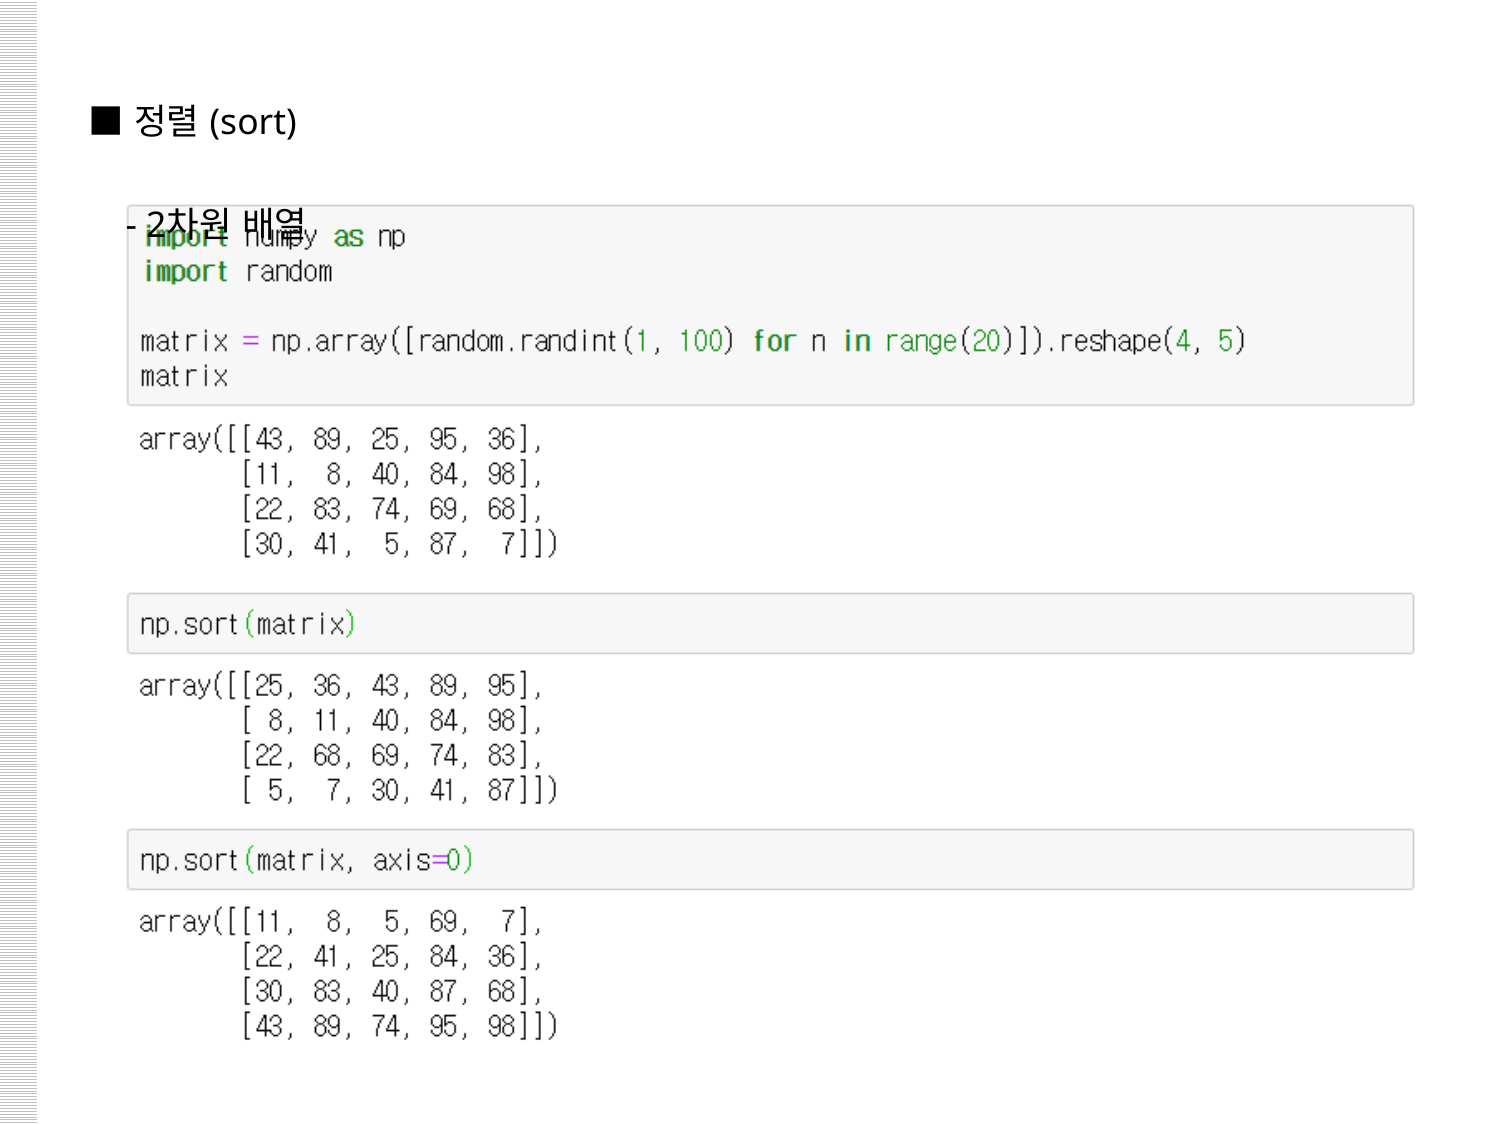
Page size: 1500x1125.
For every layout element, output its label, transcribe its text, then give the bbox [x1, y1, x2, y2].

picture [124, 824, 1418, 1056]
text_box ■ 정렬 (sort) - 2차원 배열 [73, 33, 1453, 990]
picture [124, 588, 1418, 819]
